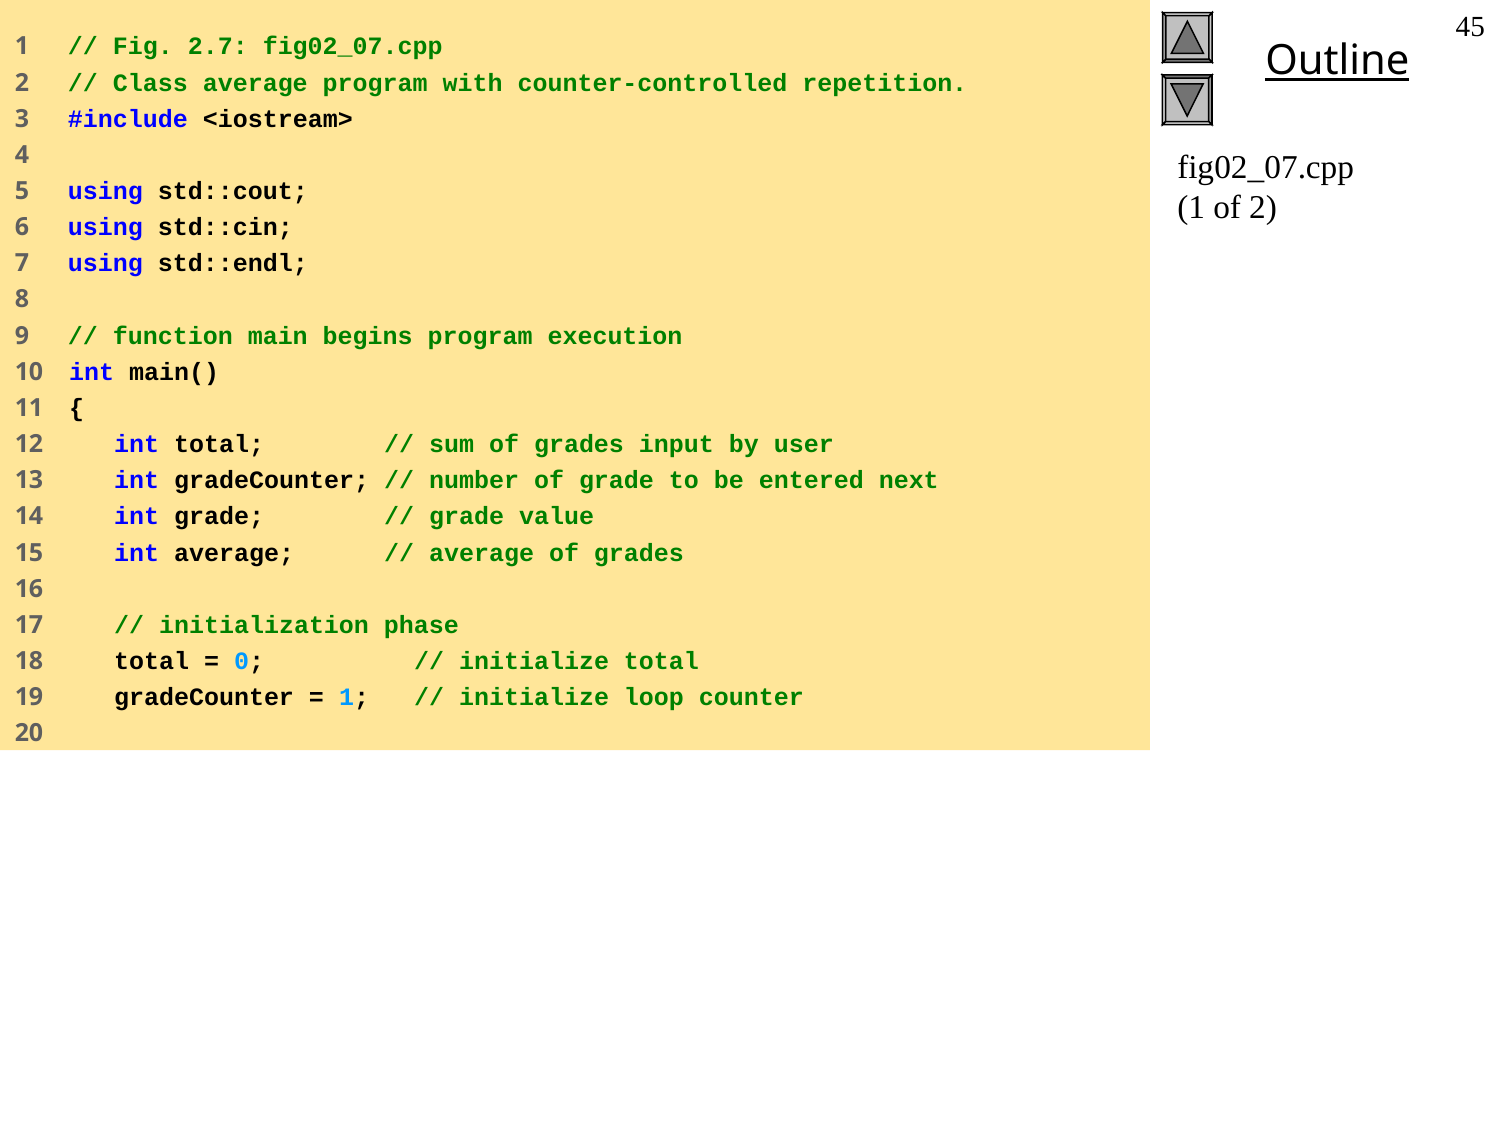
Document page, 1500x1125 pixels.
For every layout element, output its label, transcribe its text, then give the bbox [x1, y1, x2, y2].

subtitle 1 // Fig. 2.7: fig02_07.cpp 2 // Class average program with counter-controlled repetition. 3 #include <iostream> 4 5 using std::cout; 6 using std::cin; 7 using std::endl; 8 9 // function main begins program execution 10 int main() 11 { 12 int total; // sum of grades input by user 13 int gradeCounter; // number of grade to be entered next 14 int grade; // grade value 15 int average; // average of grades 16 17 // initialization phase 18 total = 0; // initialize total 19 gradeCounter = 1; // initialize loop counter 20 [0, 0, 1150, 751]
title fig02_07.cpp (1 of 2) [1162, 137, 1500, 925]
